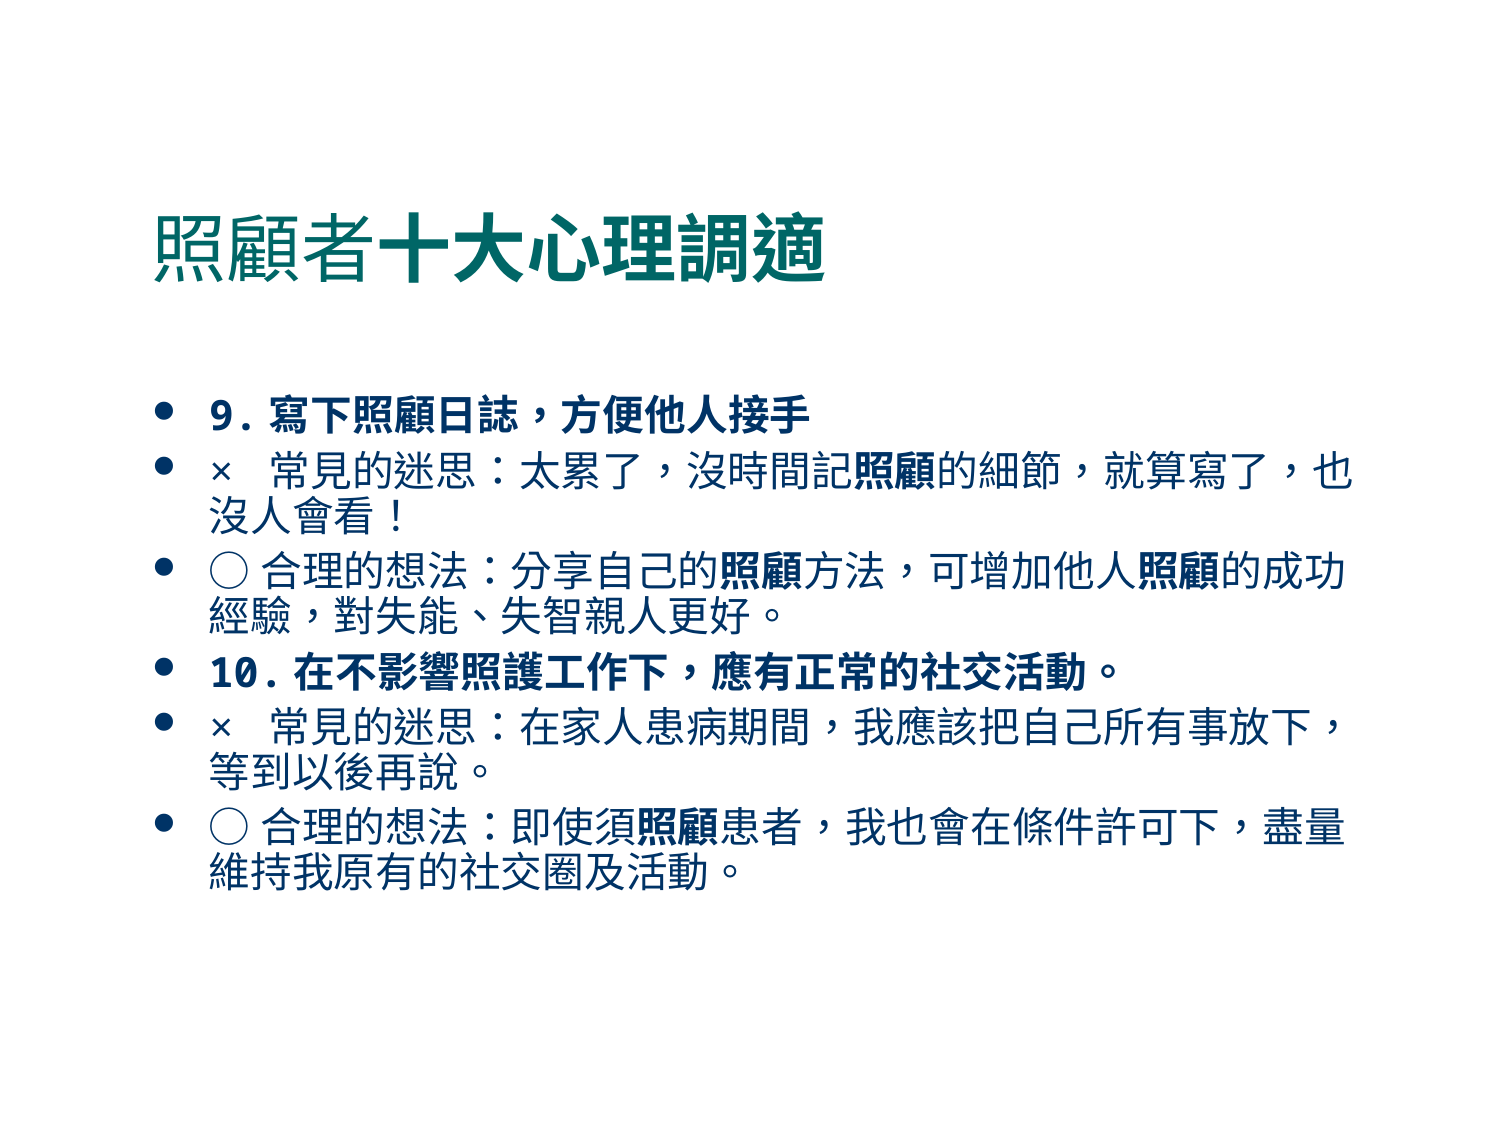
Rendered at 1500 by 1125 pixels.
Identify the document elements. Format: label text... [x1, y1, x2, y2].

list 9.寫下照顧日誌，方便他人接手 × 常見的迷思：太累了，沒時間記照顧的細節，就算寫了，也沒人會看！ ○合理的想法：分享自己的照顧方法，可增加他人照顧的成功經驗，對失能、失智親人更好。 10.在不影響照護工作下，應有正常的社交活動。 × 常見的迷思：在家人患病期間，我應該把自己所有事放下，等到以後再說。 ○合理的想法：即使須照顧患者，我也會在條件許可下，盡量維持我原有的社交圈及活動。 [137, 387, 1400, 999]
title 照顧者十大心理調適 [136, 136, 1414, 301]
